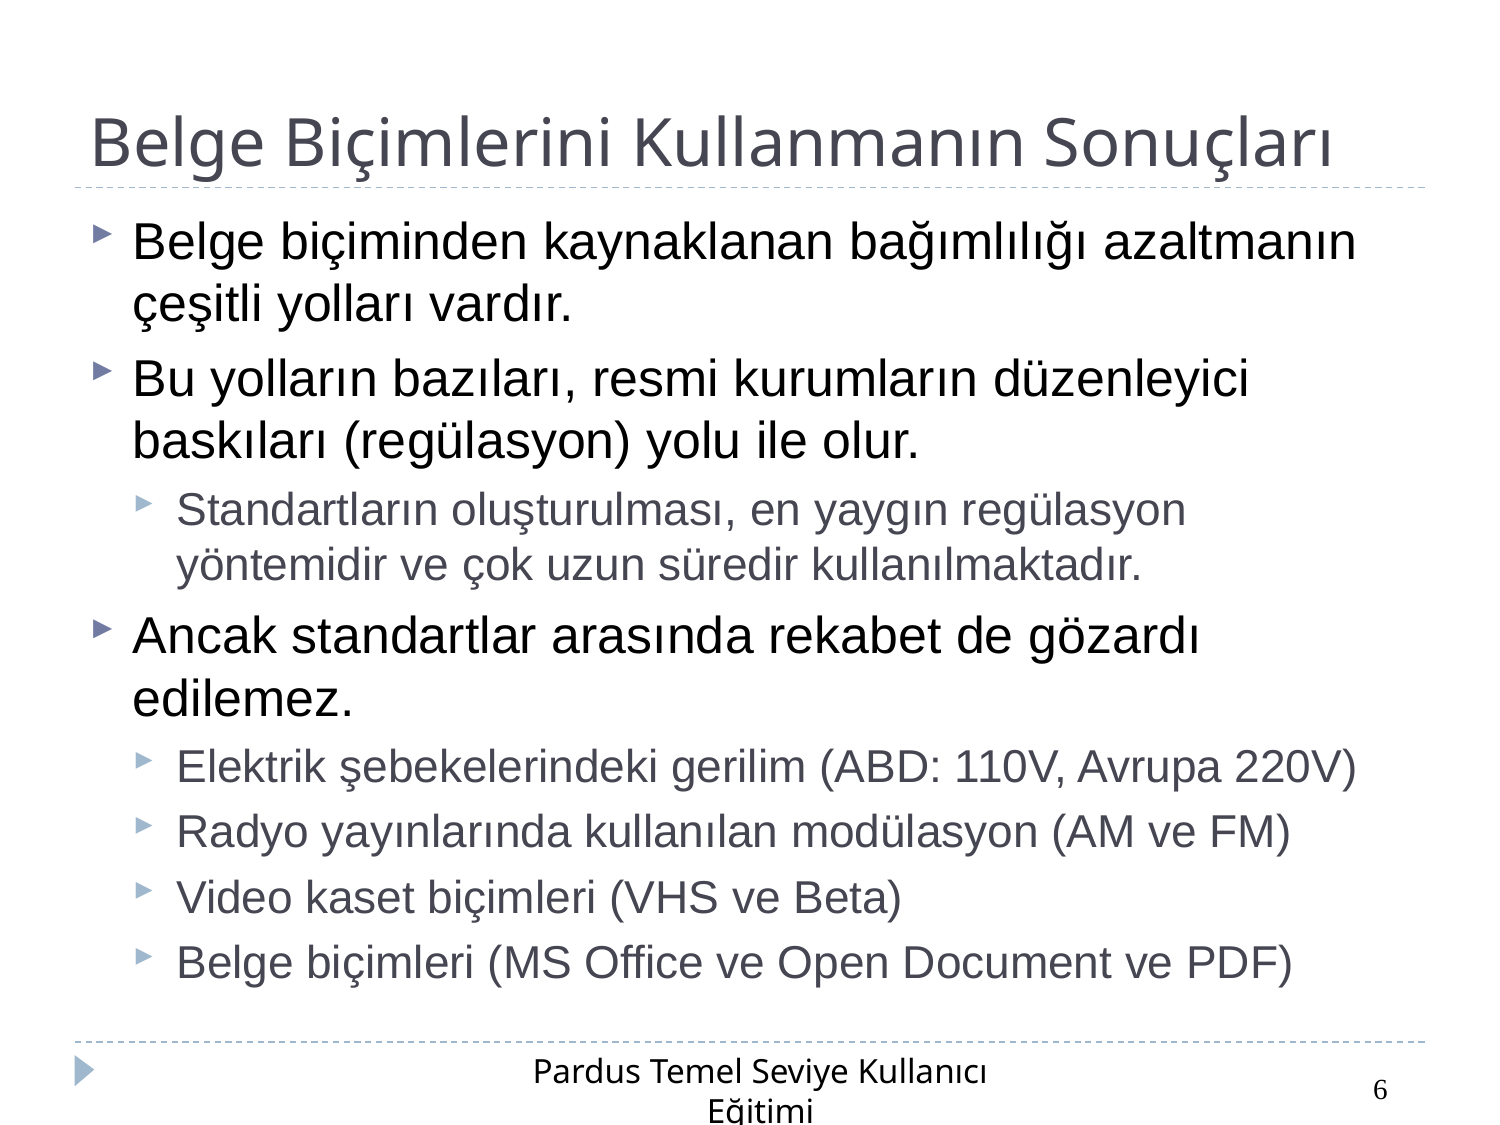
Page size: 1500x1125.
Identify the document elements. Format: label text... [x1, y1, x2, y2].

list Belge biçiminden kaynaklanan bağımlılığı azaltmanın çeşitli yolları vardır. Bu yolların bazıları, resmi kurumların düzenleyici baskıları (regülasyon) yolu ile olur. Standartların oluşturulması, en yaygın regülasyon yöntemidir ve çok uzun süredir kullanılmaktadır. Ancak standartlar arasında rekabet de gözardı edilemez. Elektrik şebekelerindeki gerilim (ABD: 110V, Avrupa 220V) Radyo yayınlarında kullanılan modülasyon (AM ve FM) Video kaset biçimleri (VHS ve Beta) Belge biçimleri (MS Office ve Open Document ve PDF) [75, 200, 1425, 1010]
title Belge Biçimlerini Kullanmanın Sonuçları [75, 24, 1425, 188]
